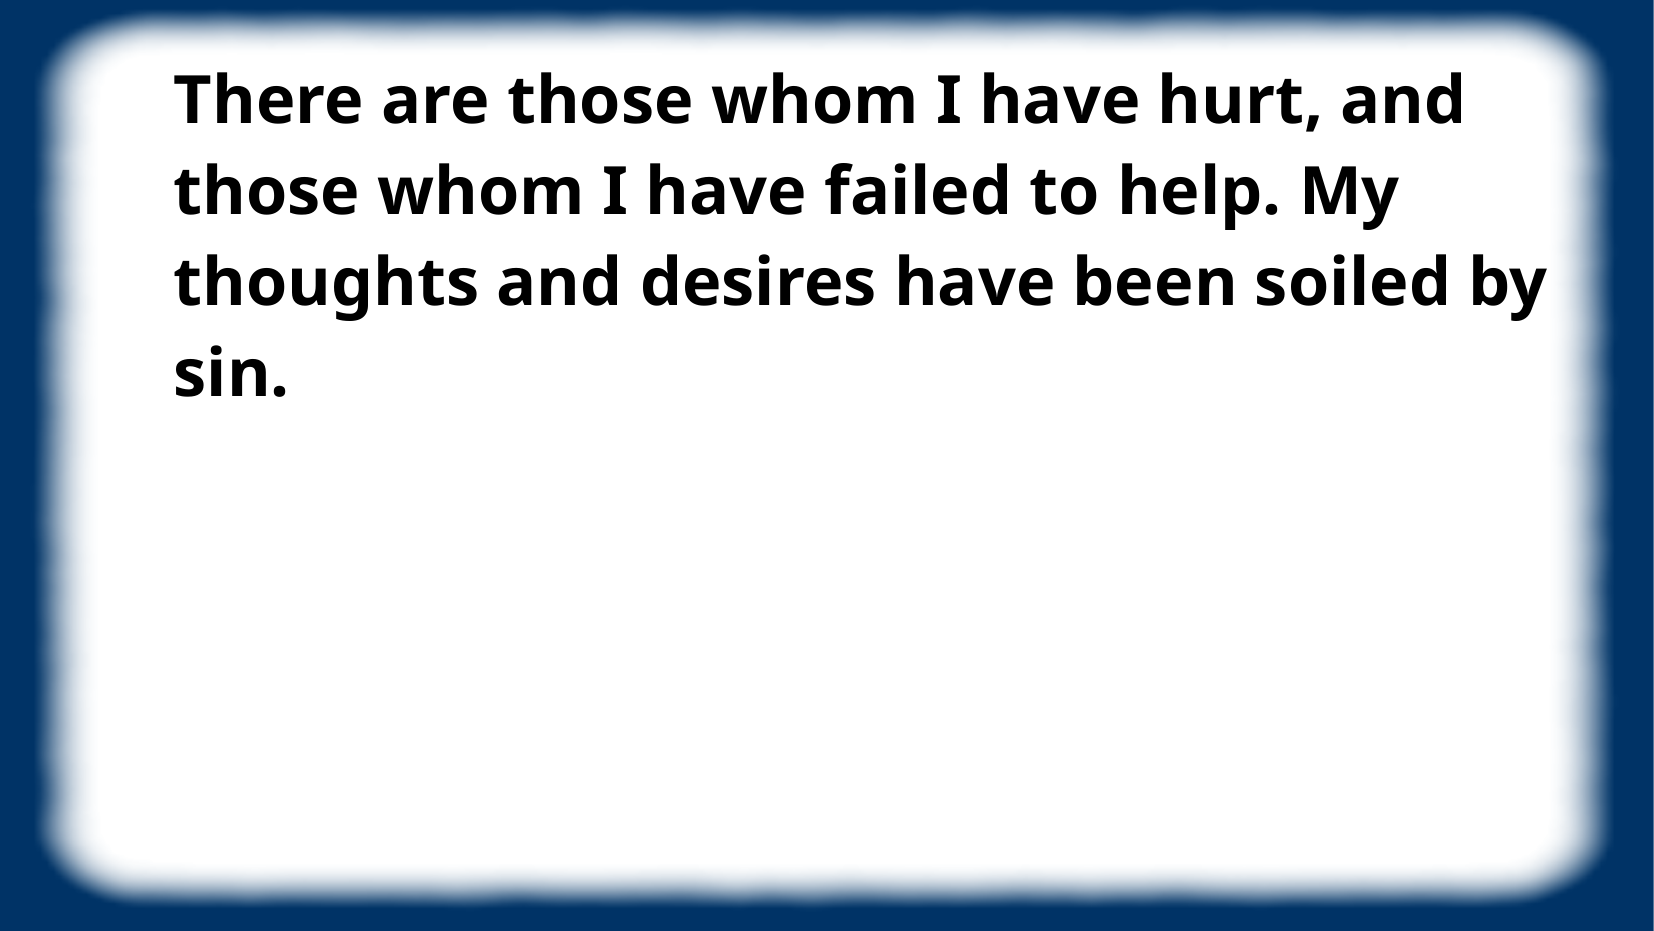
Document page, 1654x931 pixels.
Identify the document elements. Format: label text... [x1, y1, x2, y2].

text_box There are those whom I have hurt, and those whom I have failed to help. My thoughts and desires have been soiled by sin. [90, 45, 1576, 415]
picture [0, 0, 1654, 931]
